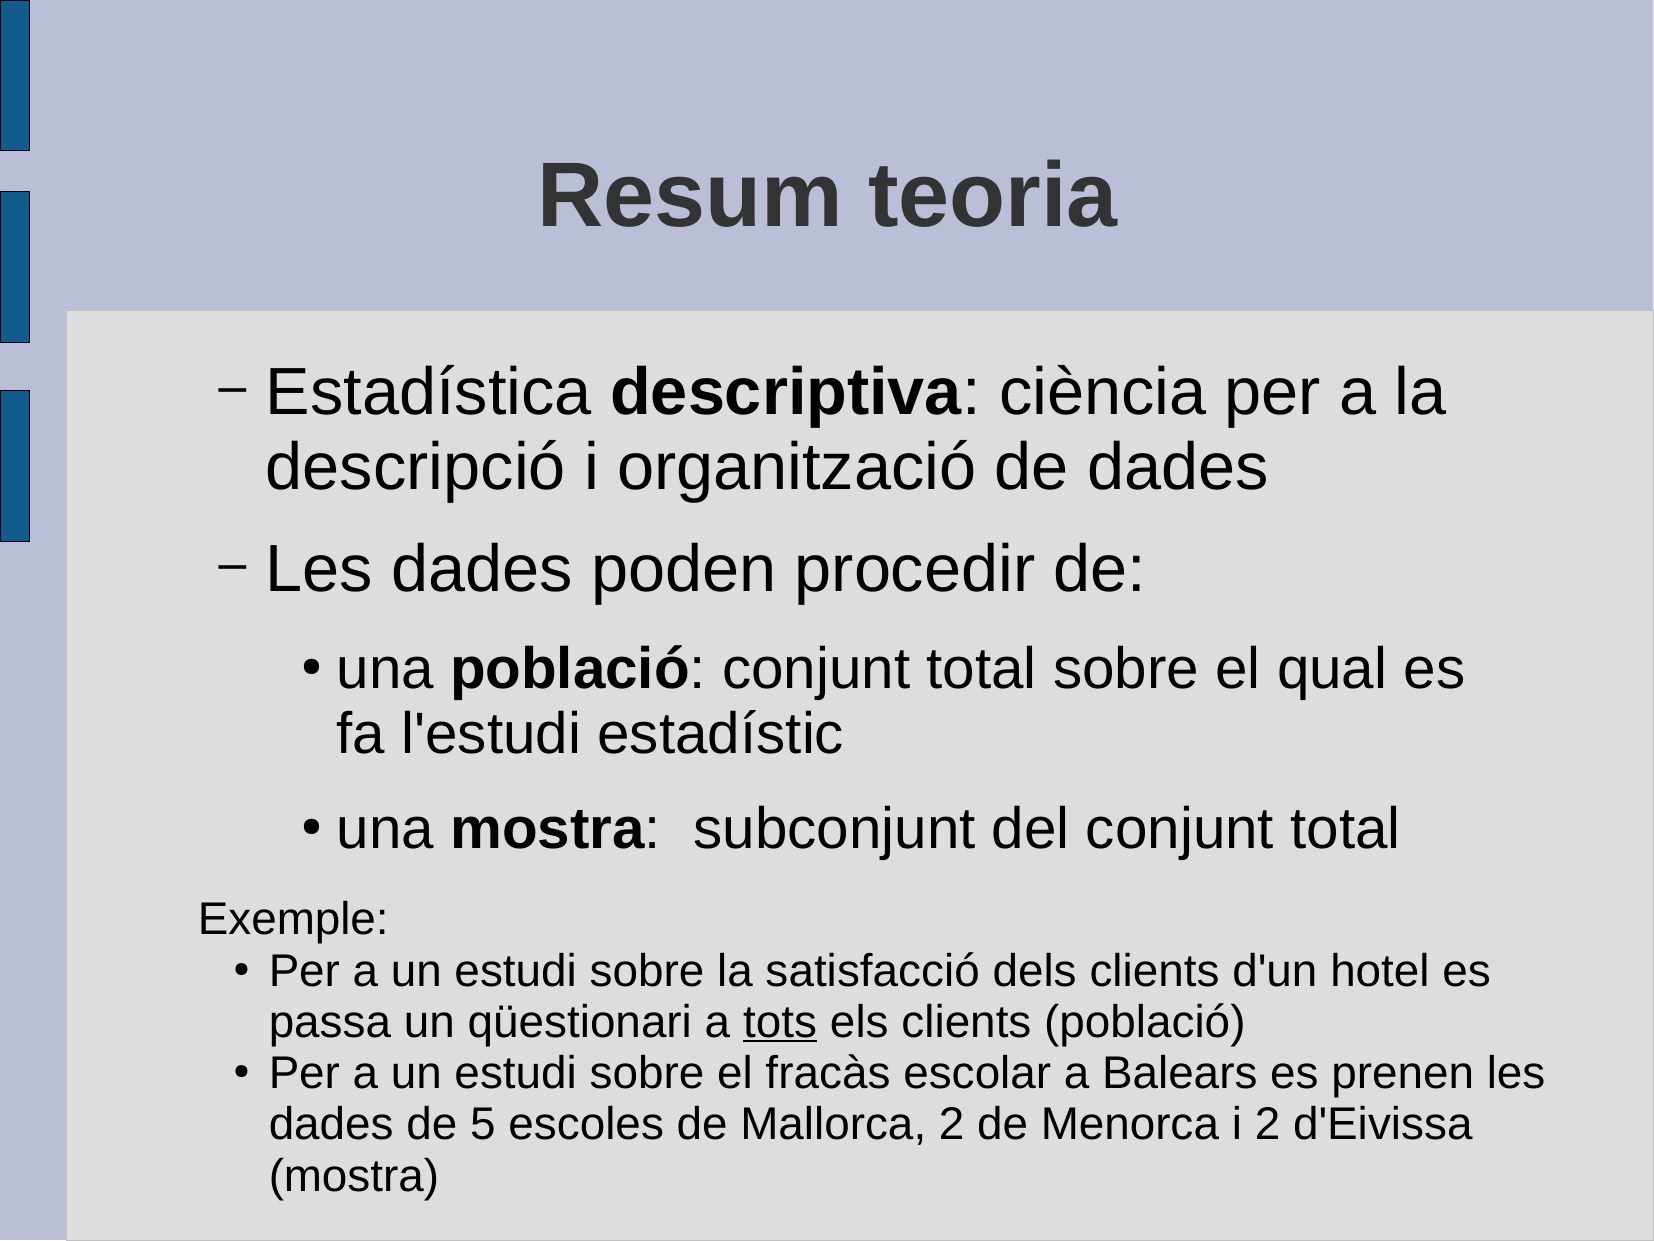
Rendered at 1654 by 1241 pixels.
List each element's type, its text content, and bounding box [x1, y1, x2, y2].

text_box Les dades poden procedir de: una població: conjunt total sobre el qual es fa l'estudi estadístic una mostra: subconjunt del conjunt total [124, 531, 1506, 864]
title Resum teoria [121, 91, 1534, 299]
text_box Estadística descriptiva: ciència per a la descripció i organització de dades [124, 354, 1506, 504]
text_box Exemple: Per a un estudi sobre la satisfacció dels clients d'un hotel es passa un qüestionari a tots els clients (població) Per a un estudi sobre el fracàs escolar a Balears es prenen les dades de 5 escoles de Mallorca, 2 de Menorca i 2 d'Eivissa (mostra) [183, 885, 1577, 1207]
